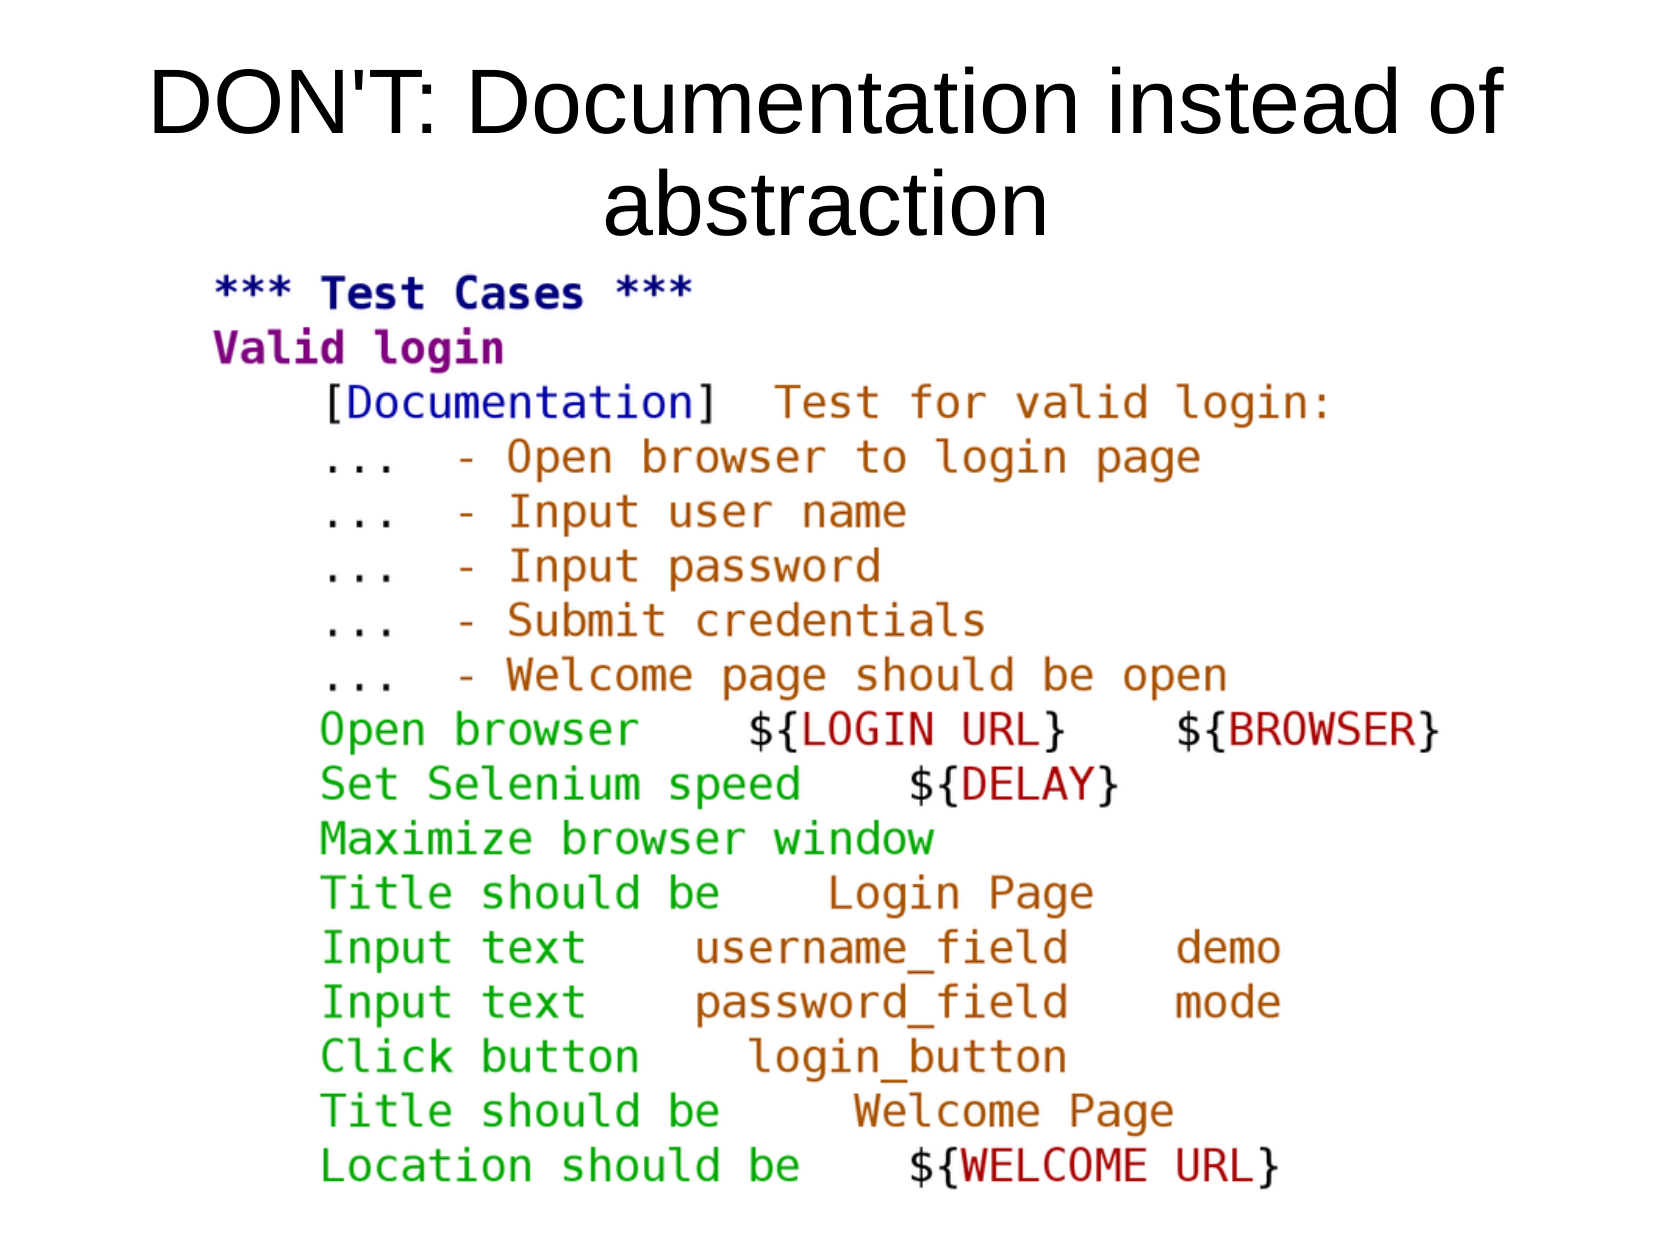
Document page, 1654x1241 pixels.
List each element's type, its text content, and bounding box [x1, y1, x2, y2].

title DON'T: Documentation instead of abstraction [82, 49, 1571, 257]
picture [202, 257, 1453, 1205]
